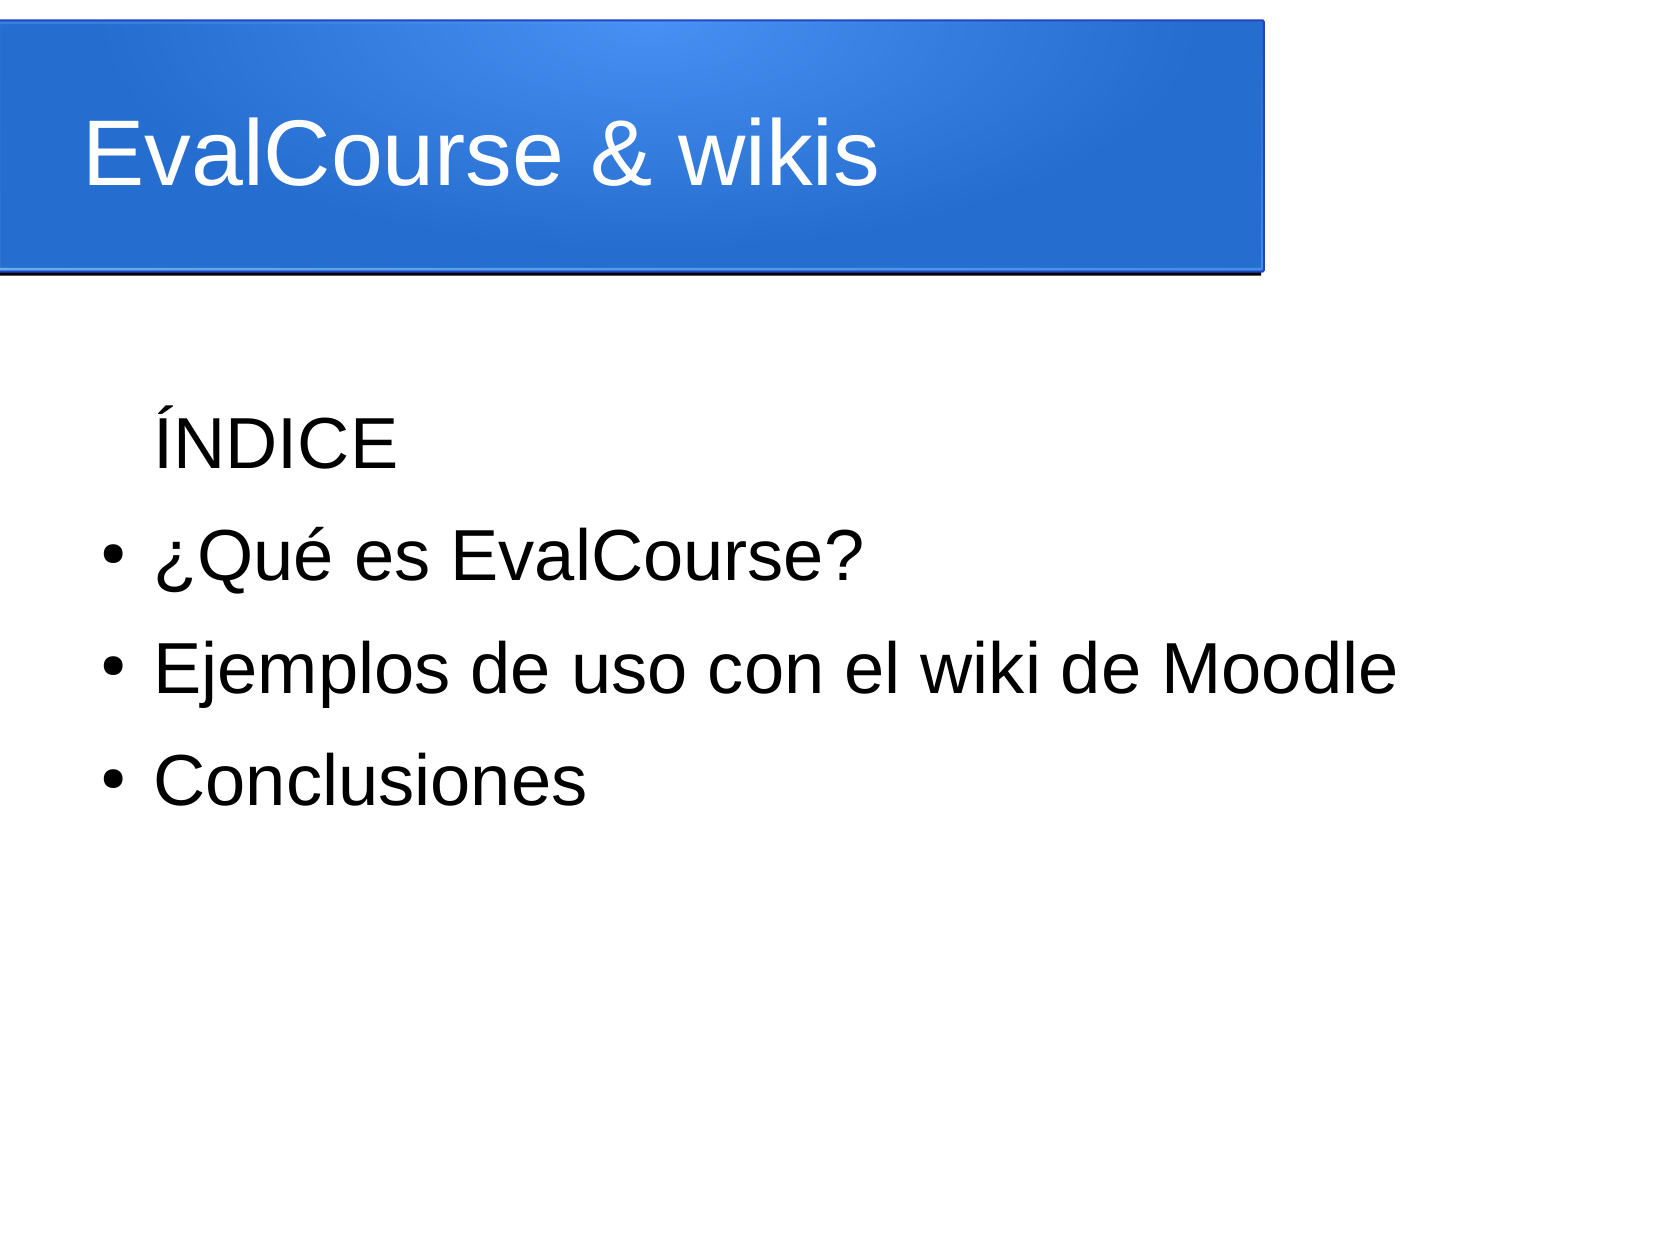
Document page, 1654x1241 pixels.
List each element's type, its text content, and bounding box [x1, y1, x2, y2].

title EvalCourse & wikis [82, 49, 1250, 257]
list ÍNDICE ¿Qué es EvalCourse? Ejemplos de uso con el wiki de Moodle Conclusiones [82, 290, 1538, 1010]
